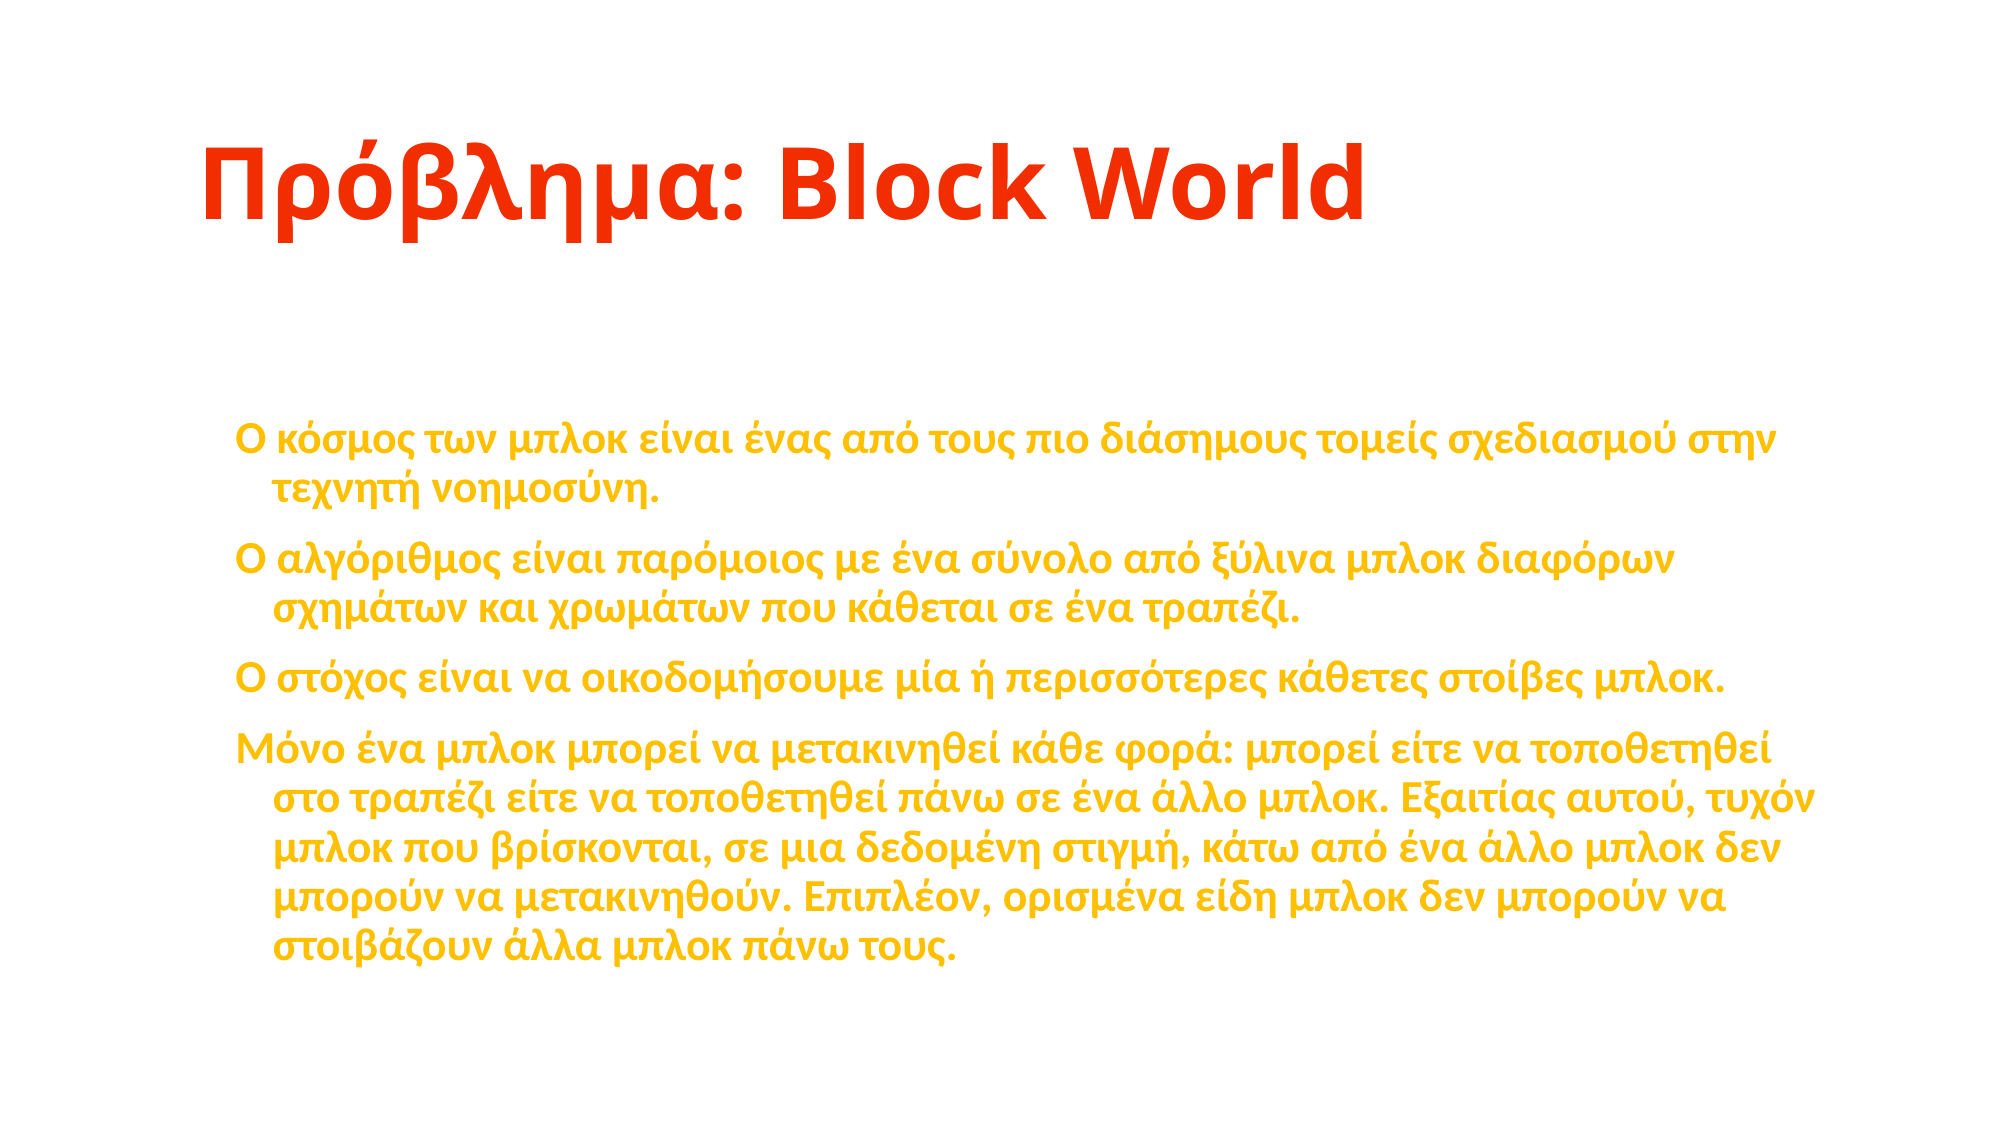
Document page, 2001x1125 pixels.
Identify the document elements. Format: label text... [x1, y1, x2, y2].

list Ο κόσμος των μπλοκ είναι ένας από τους πιο διάσημους τομείς σχεδιασμού στην τεχνητή νοημοσύνη. Ο αλγόριθμος είναι παρόμοιος με ένα σύνολο από ξύλινα μπλοκ διαφόρων σχημάτων και χρωμάτων που κάθεται σε ένα τραπέζι. Ο στόχος είναι να οικοδομήσουμε μία ή περισσότερες κάθετες στοίβες μπλοκ. Μόνο ένα μπλοκ μπορεί να μετακινηθεί κάθε φορά: μπορεί είτε να τοποθετηθεί στο τραπέζι είτε να τοποθετηθεί πάνω σε ένα άλλο μπλοκ. Εξαιτίας αυτού, τυχόν μπλοκ που βρίσκονται, σε μια δεδομένη στιγμή, κάτω από ένα άλλο μπλοκ δεν μπορούν να μετακινηθούν. Επιπλέον, ορισμένα είδη μπλοκ δεν μπορούν να στοιβάζουν άλλα μπλοκ πάνω τους. [183, 406, 1852, 1013]
title Πρόβλημα: Block World [183, 90, 1852, 284]
